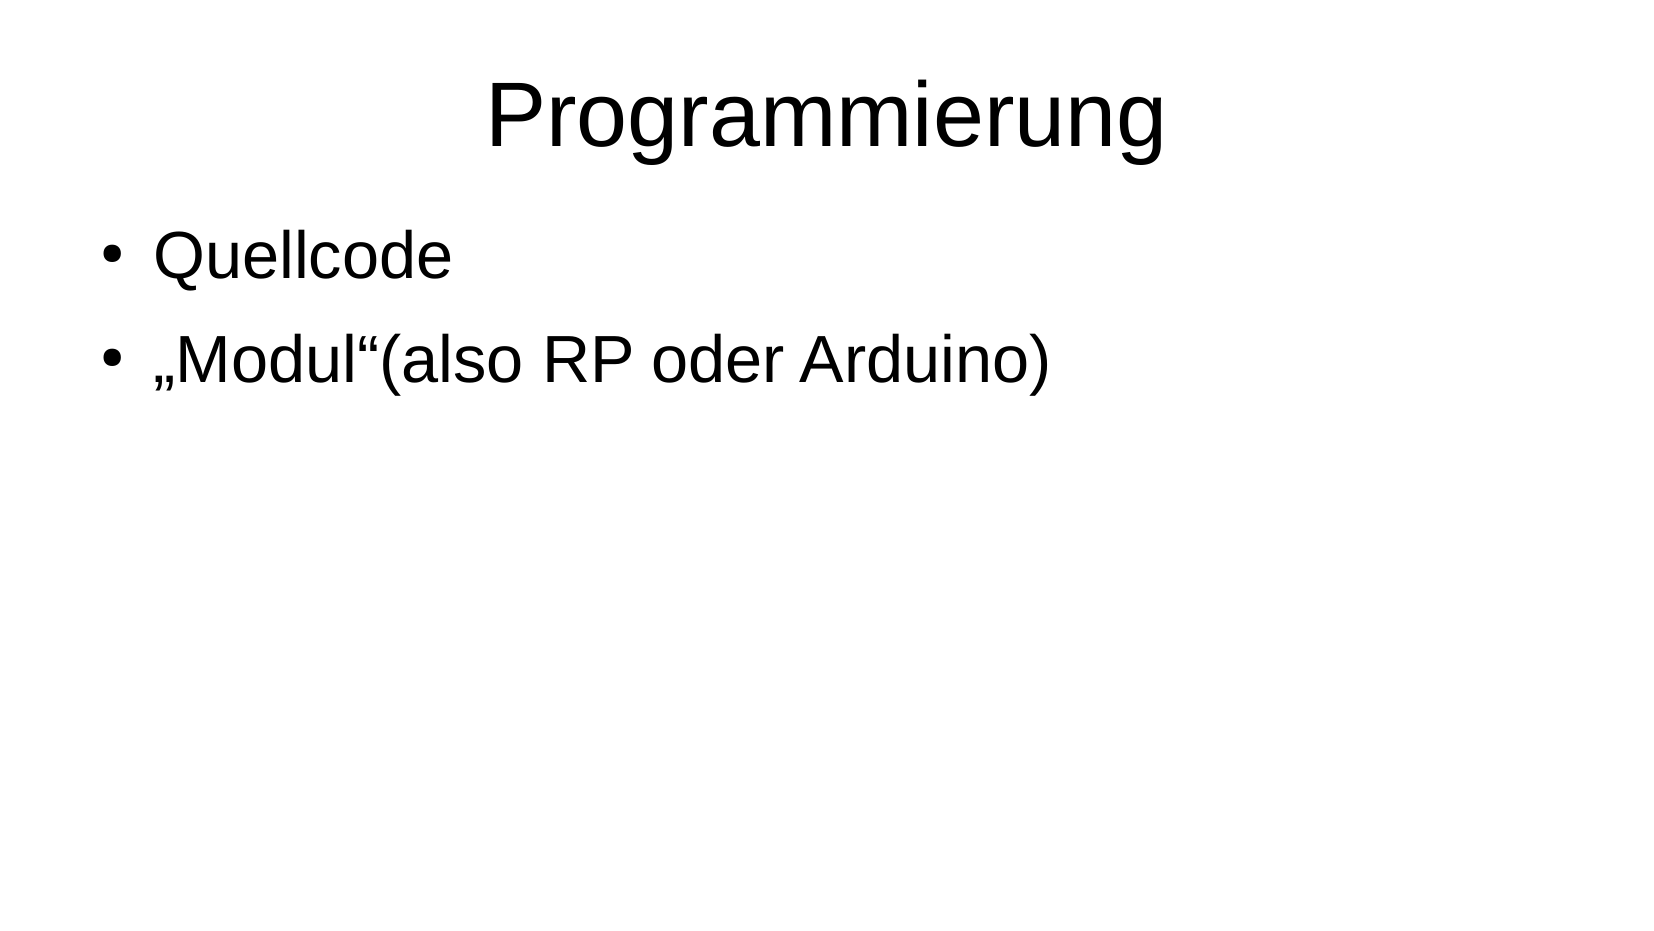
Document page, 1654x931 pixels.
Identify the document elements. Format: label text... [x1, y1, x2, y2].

list Quellcode „Modul“(also RP oder Arduino) [82, 217, 1571, 758]
title Programmierung [82, 37, 1571, 193]
